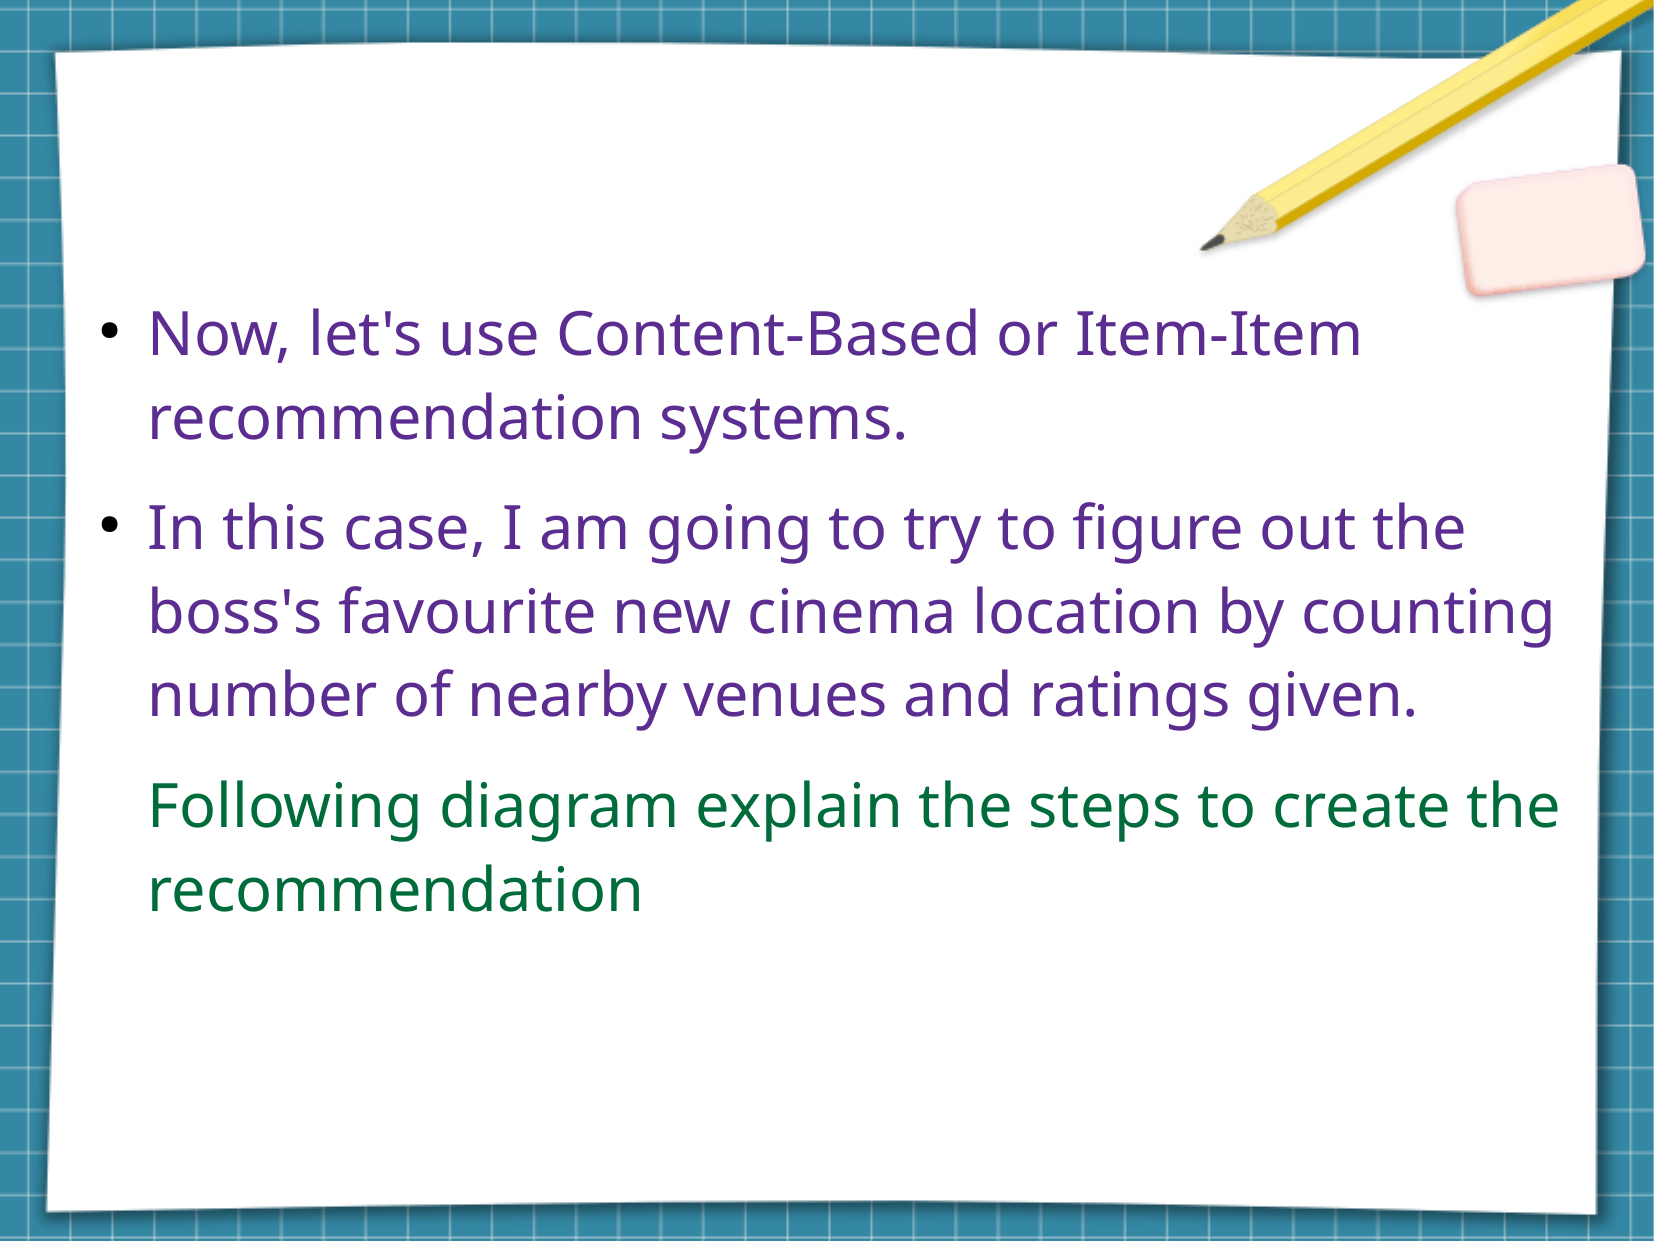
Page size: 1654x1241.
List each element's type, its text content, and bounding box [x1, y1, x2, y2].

picture [0, 0, 1654, 1241]
list Now, let's use Content-Based or Item-Item recommendation systems. In this case, I am going to try to figure out the boss's favourite new cinema location by counting number of nearby venues and ratings given. Following diagram explain the steps to create the recommendation [82, 290, 1571, 1010]
